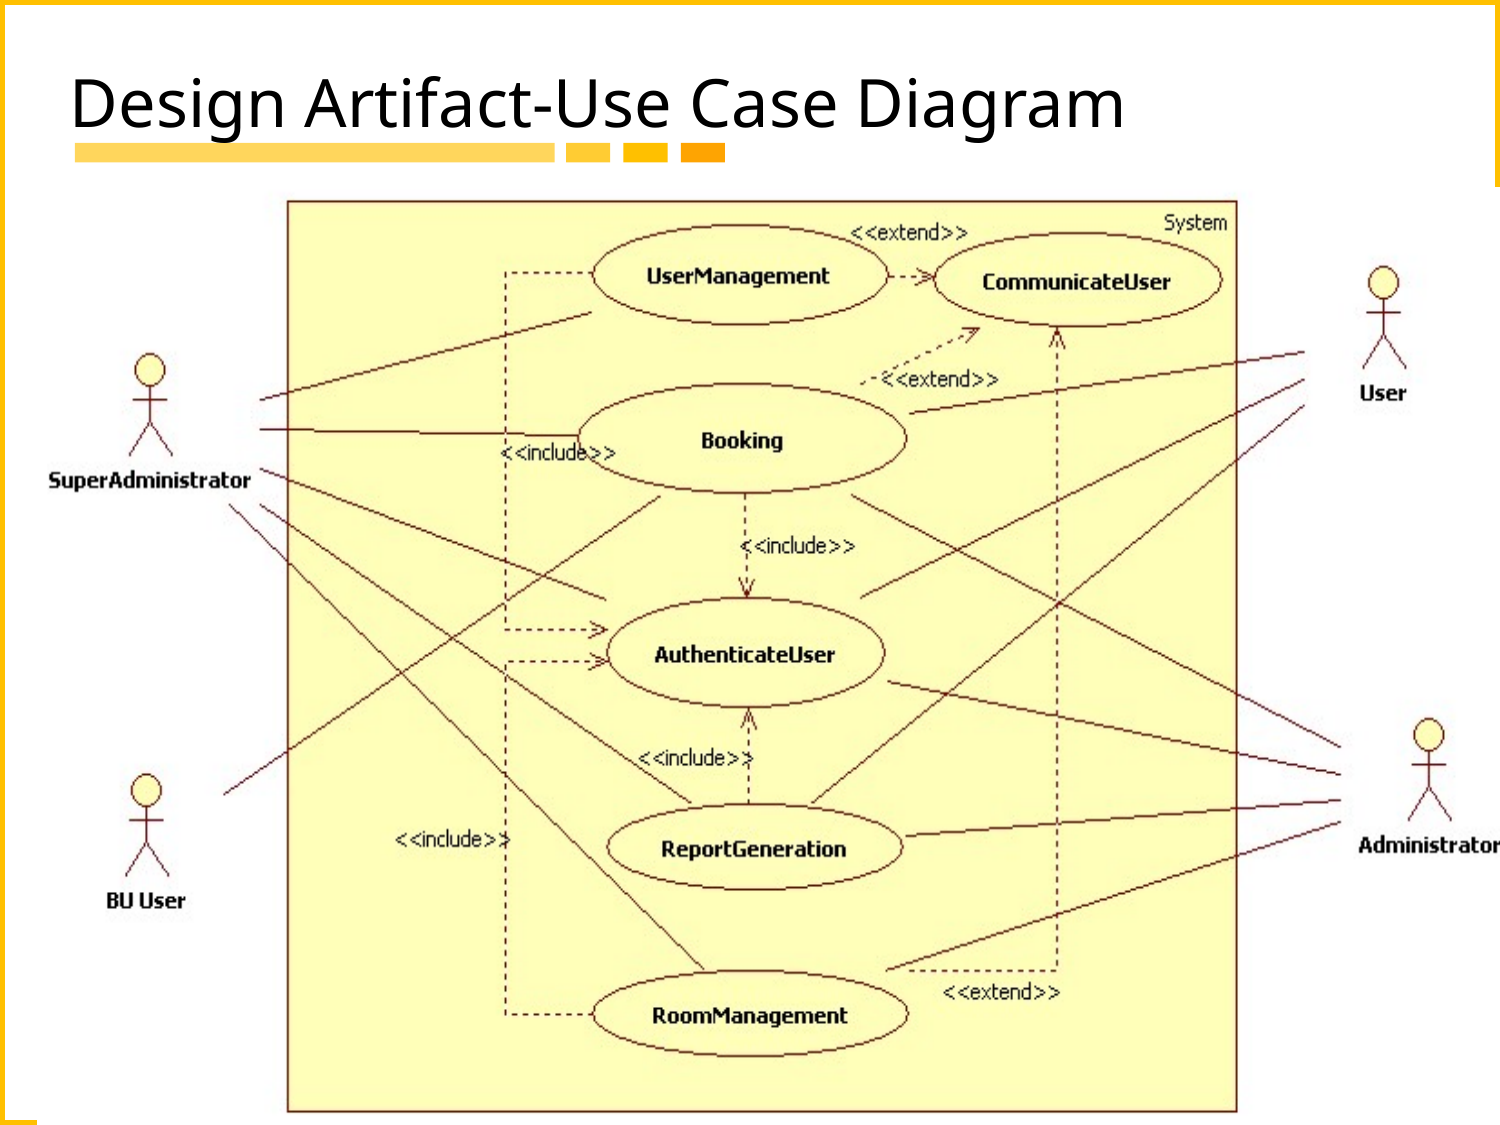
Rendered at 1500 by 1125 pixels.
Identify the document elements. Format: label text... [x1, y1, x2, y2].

title Design Artifact-Use Case Diagram [37, 37, 1426, 166]
picture [37, 187, 1500, 1125]
